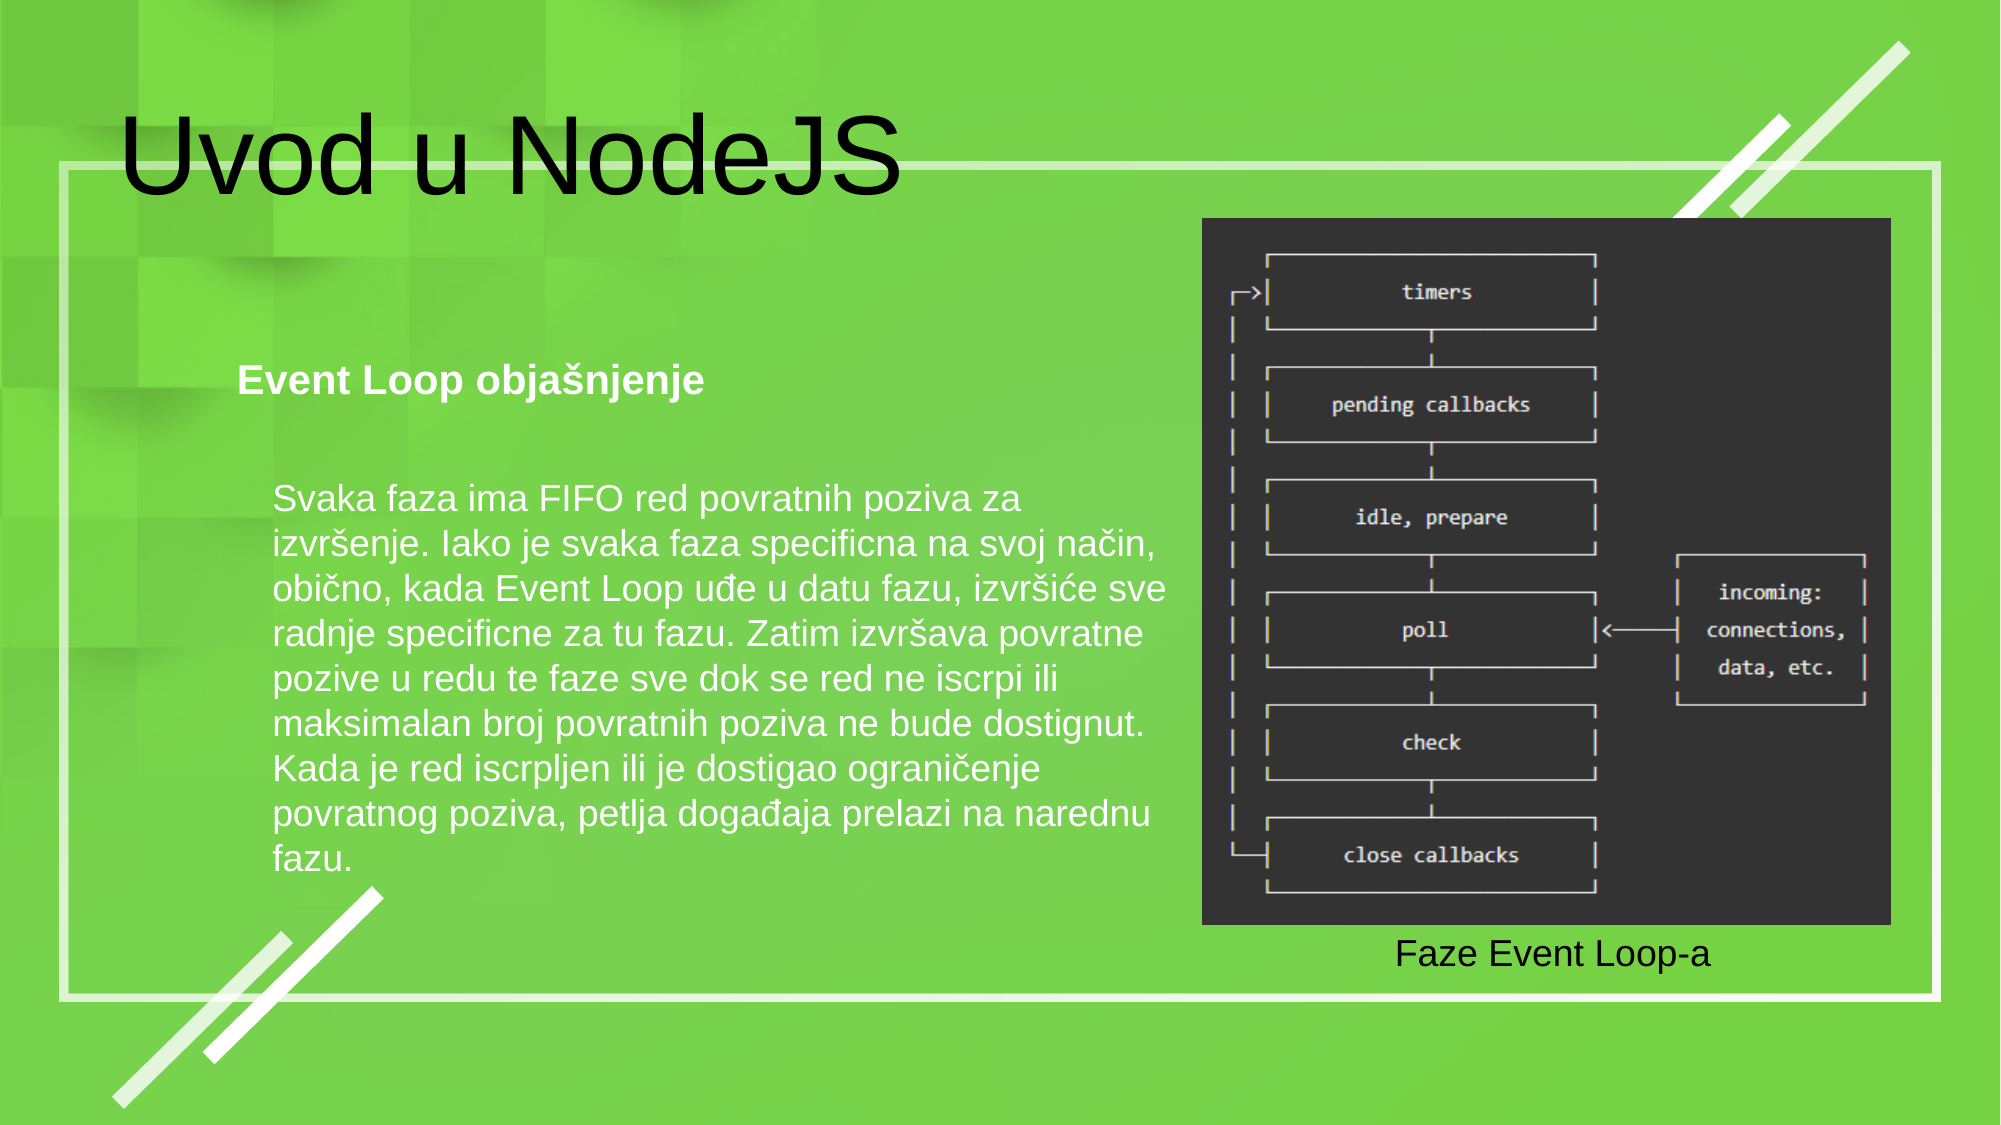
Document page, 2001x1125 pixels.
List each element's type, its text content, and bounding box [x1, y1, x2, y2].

text_box Faze Event Loop-a [1380, 924, 1771, 1024]
text_box Event Loop objašnjenje [222, 345, 1185, 410]
text_box Uvod u NodeJS [102, 74, 1118, 225]
text_box Svaka faza ima FIFO red povratnih poziva za izvršenje. Iako je svaka faza specificna na svoj način, obično, kada Event Loop uđe u datu fazu, izvršiće sve radnje specificne za tu fazu. Zatim izvršava povratne pozive u redu te faze sve dok se red ne iscrpi ili maksimalan broj povratnih poziva ne bude dostignut. Kada je red iscrpljen ili je dostigao ograničenje povratnog poziva, petlja događaja prelazi na narednu fazu. [222, 466, 1185, 887]
text_box [59, 161, 1380, 1109]
text_box [1118, 40, 1941, 1002]
picture [0, 0, 2001, 1125]
